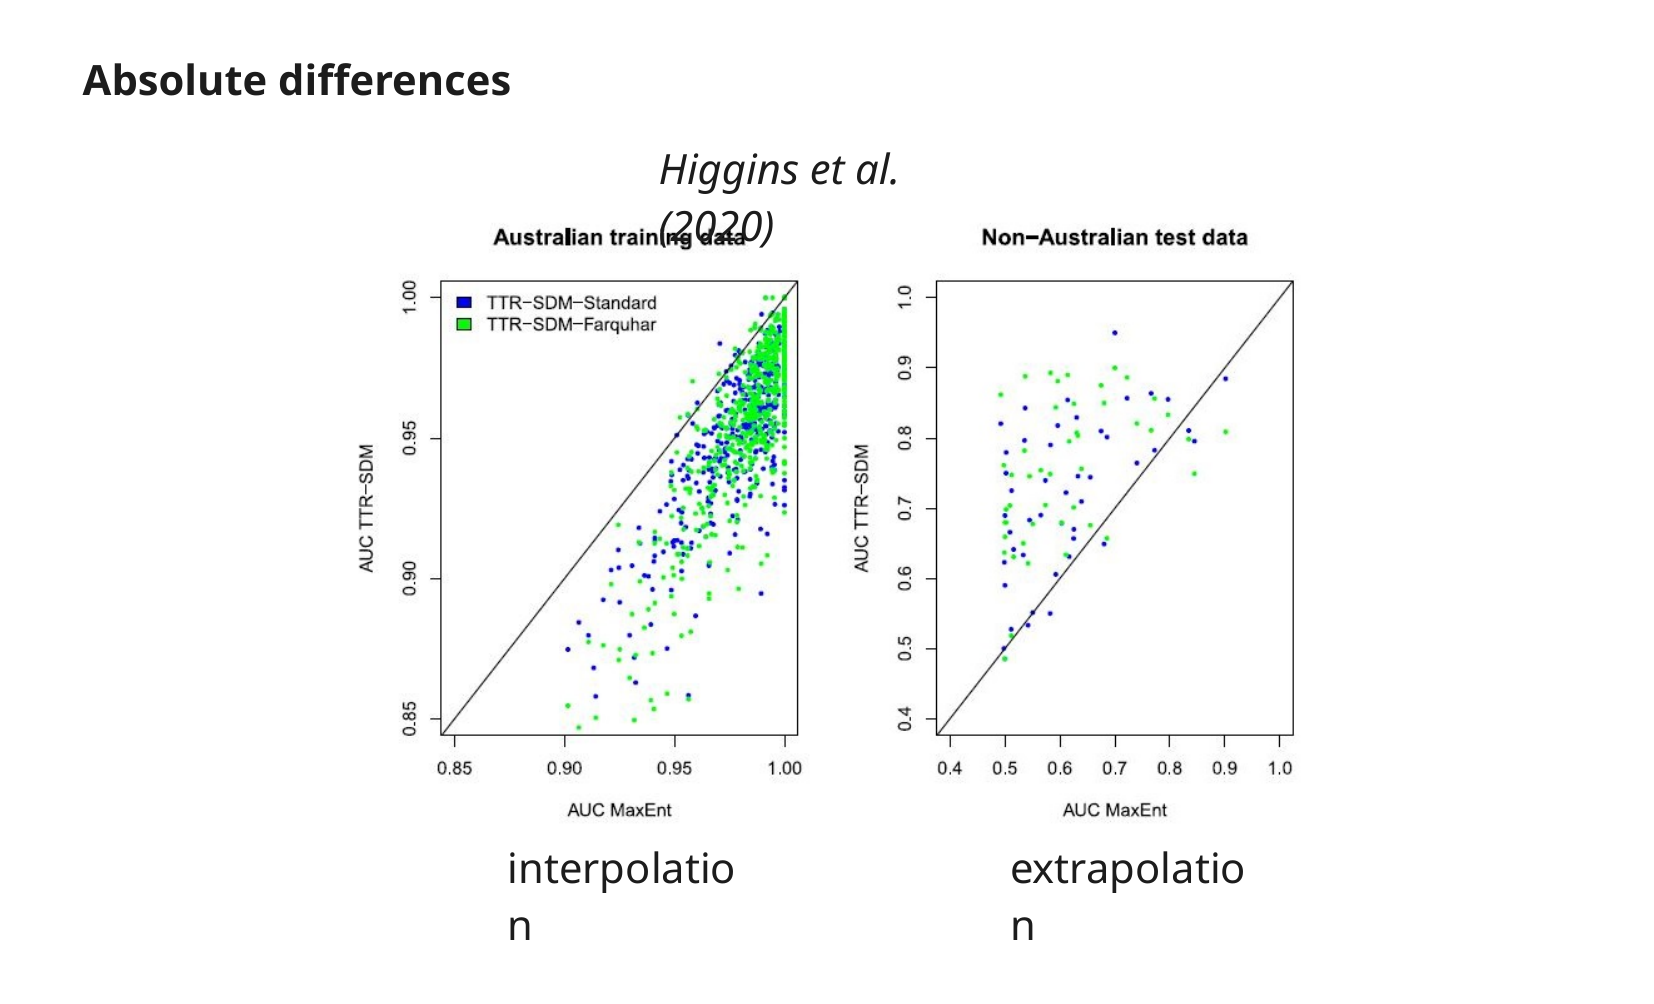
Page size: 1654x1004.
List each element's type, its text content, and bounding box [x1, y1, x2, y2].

text_box extrapolation [1009, 838, 1247, 918]
picture [745, 219, 757, 238]
picture [699, 219, 711, 238]
text_box Higgins et al. (2020) [658, 139, 996, 219]
text_box interpolation [507, 838, 745, 918]
text_box Absolute differences [82, 51, 1571, 130]
picture [339, 203, 1314, 836]
